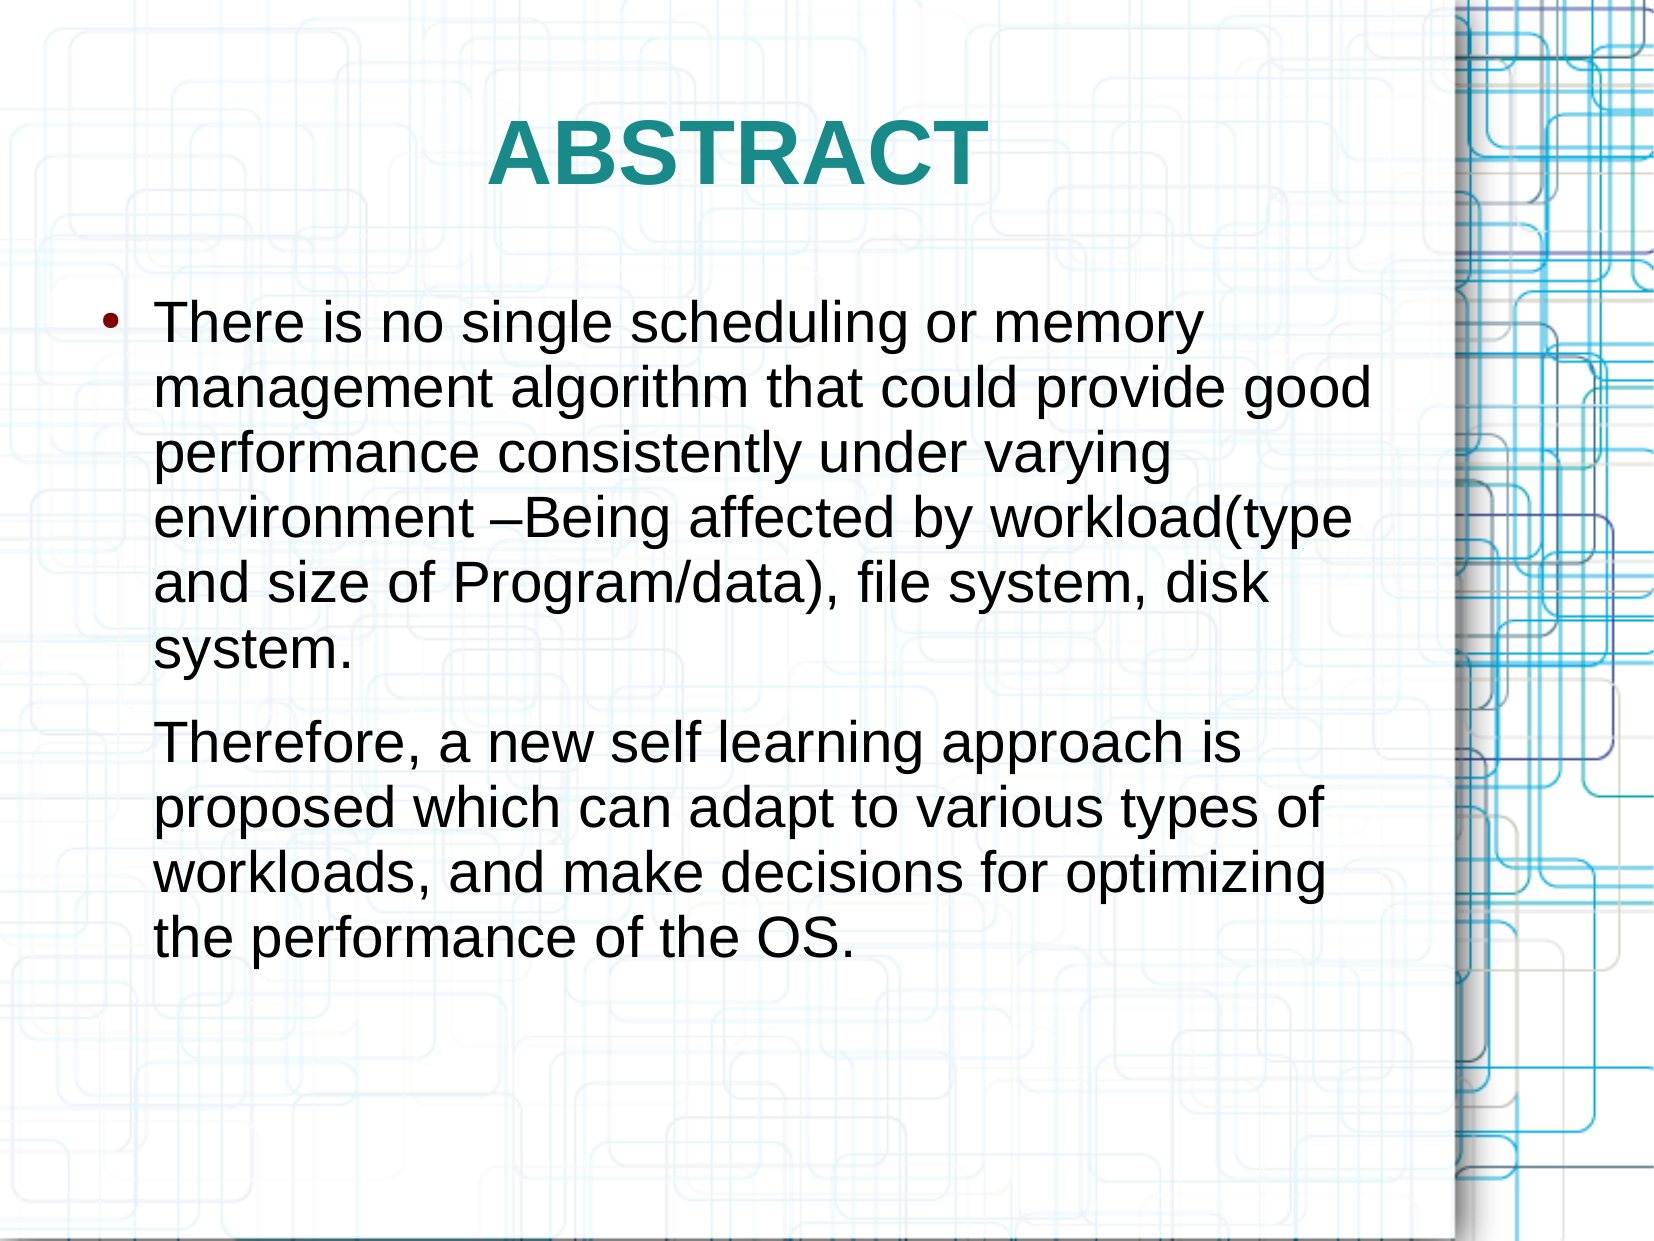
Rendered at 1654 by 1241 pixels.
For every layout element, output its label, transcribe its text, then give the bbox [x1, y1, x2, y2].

list There is no single scheduling or memory management algorithm that could provide good performance consistently under varying environment –Being affected by workload(type and size of Program/data), file system, disk system. Therefore, a new self learning approach is proposed which can adapt to various types of workloads, and make decisions for optimizing the performance of the OS. [82, 290, 1418, 1065]
title ABSTRACT [59, 49, 1418, 257]
picture [0, 0, 1654, 1241]
